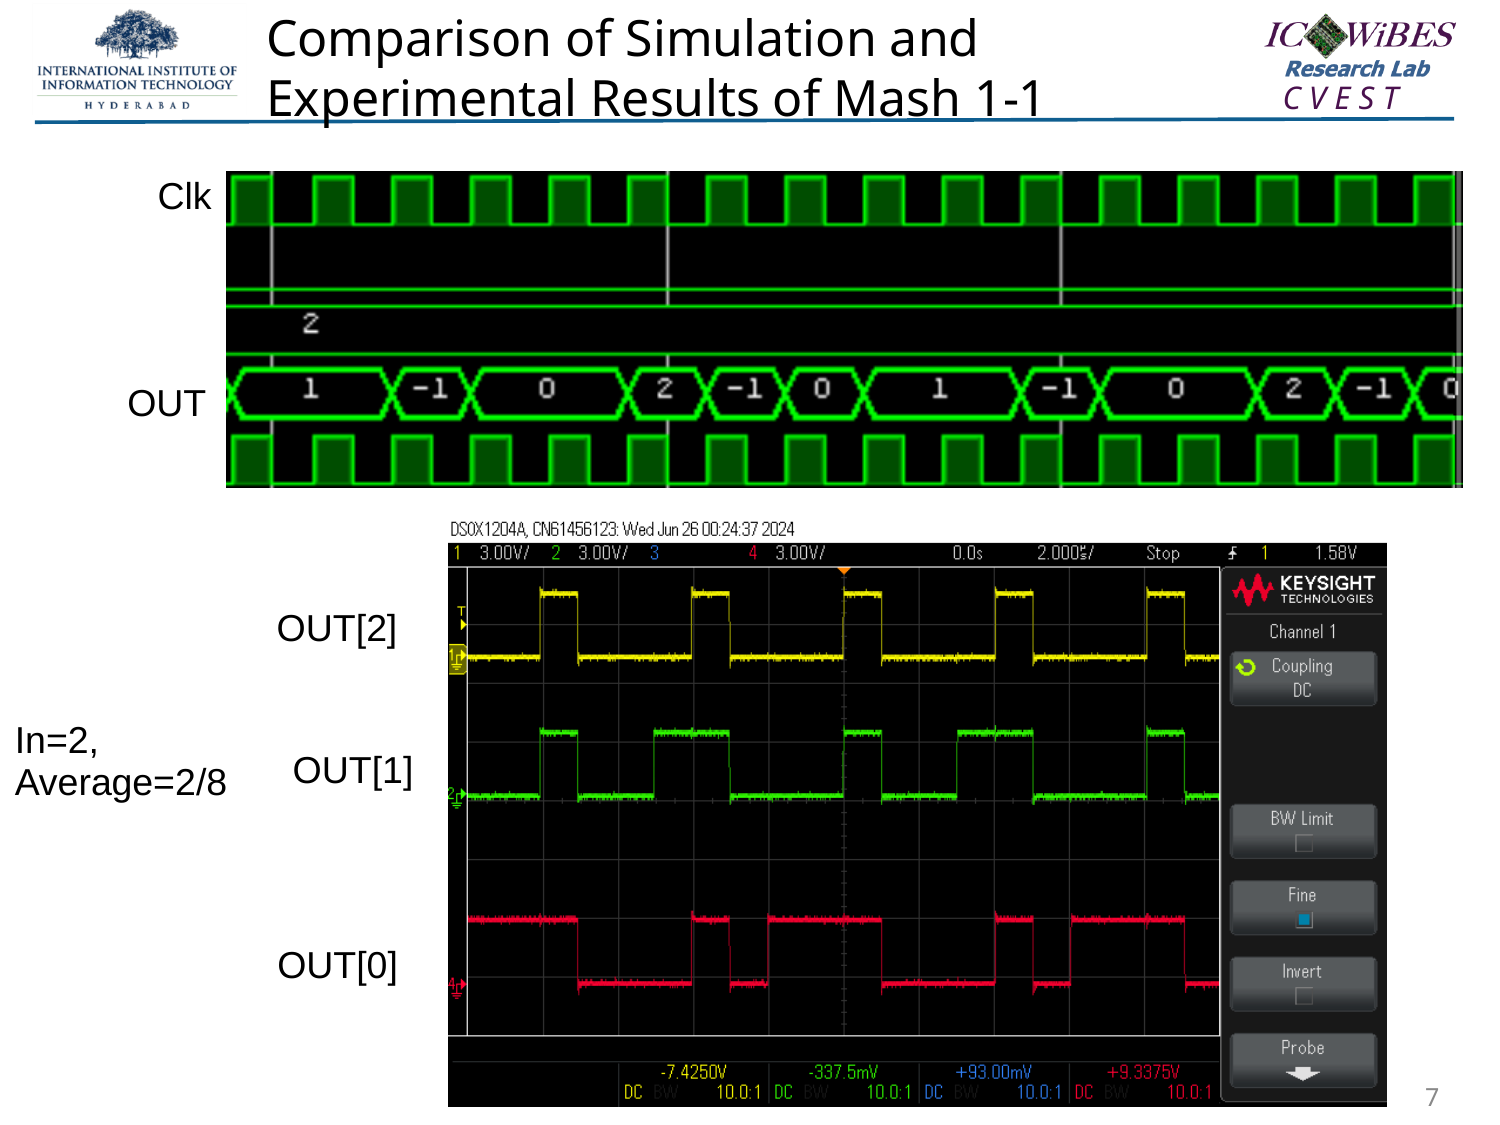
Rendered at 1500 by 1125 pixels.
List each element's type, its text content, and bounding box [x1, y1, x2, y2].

text_box OUT[0] [262, 937, 414, 995]
title Comparison of Simulation and Experimental Results of Mash 1-1 [251, 23, 1195, 110]
text_box OUT[1] [277, 741, 429, 799]
picture [1261, 12, 1458, 82]
text_box OUT [112, 375, 222, 432]
picture [448, 516, 1387, 1107]
text_box OUT[2] [261, 600, 413, 657]
picture [226, 171, 1463, 488]
text_box In=2, Average=2/8 [0, 712, 263, 826]
picture [31, 2, 247, 115]
slide_number <number> [1329, 1074, 1455, 1123]
text_box Clk [142, 168, 227, 225]
